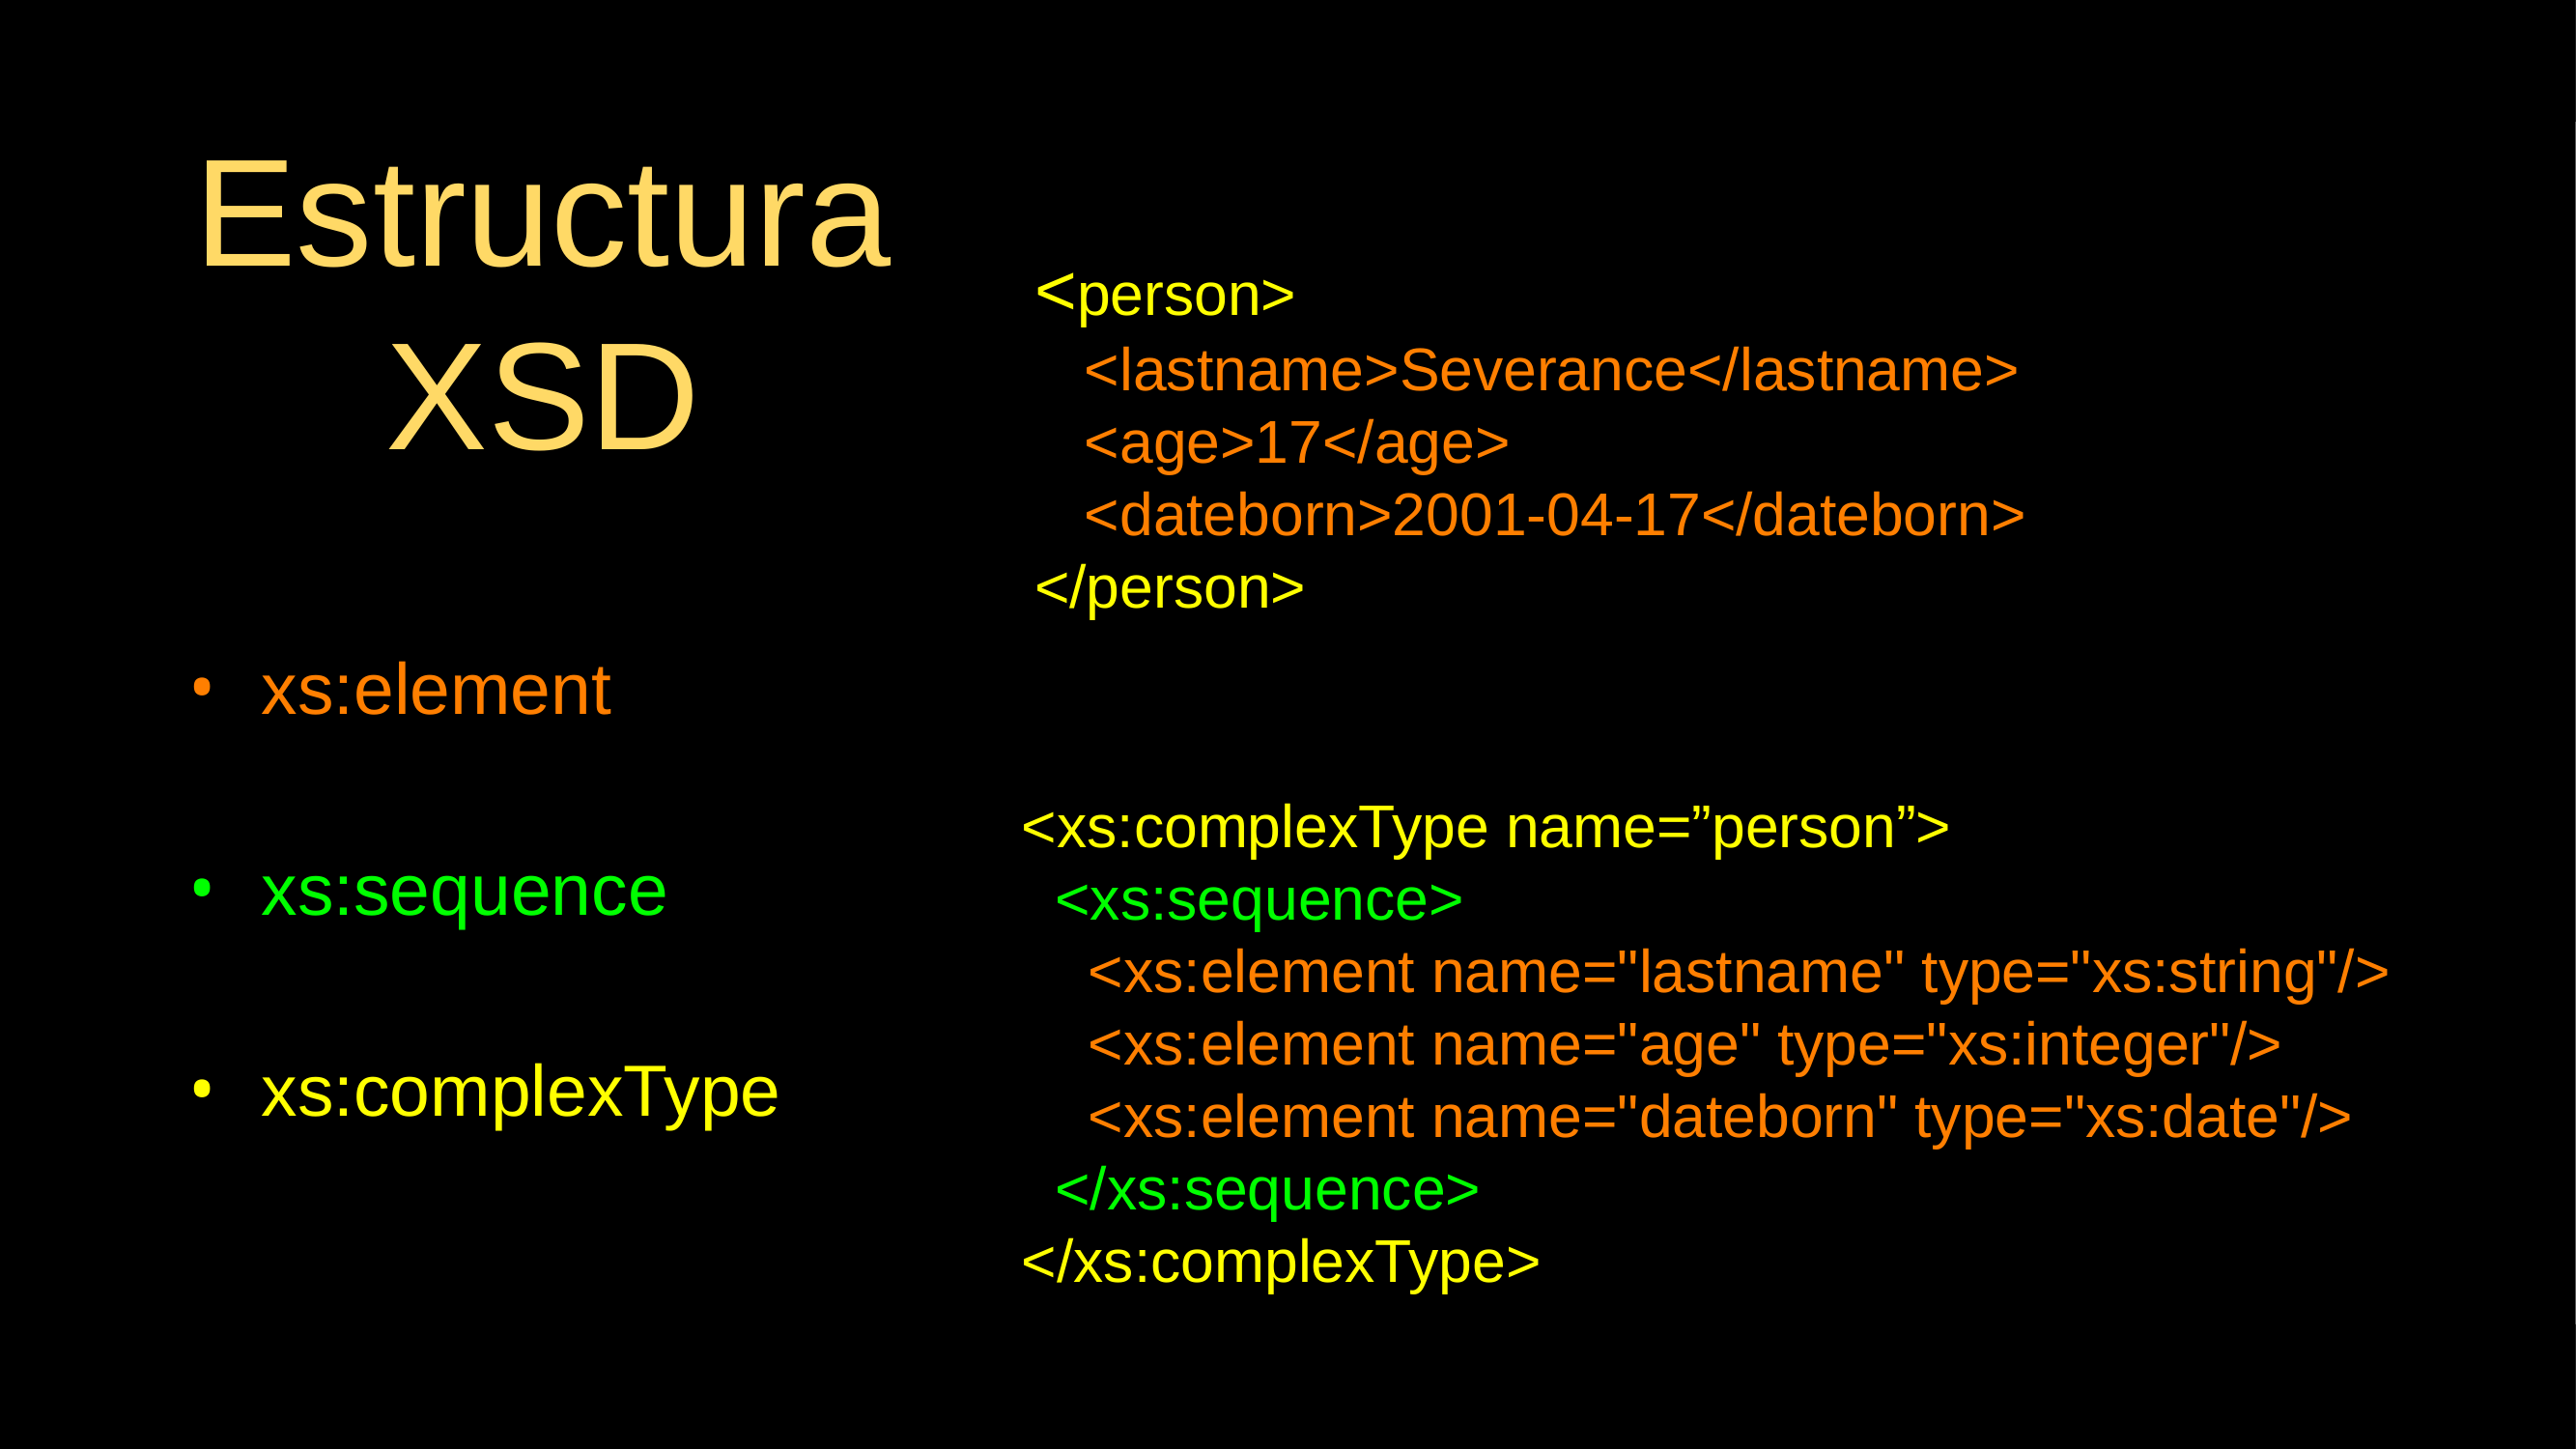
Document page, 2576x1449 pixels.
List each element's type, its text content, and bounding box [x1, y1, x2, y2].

title Estructura XSD [183, 121, 903, 412]
list xs:element xs:sequence xs:complexType [183, 412, 2391, 1317]
text_box <person> <lastname>Severance</lastname> <age>17</age> <dateborn>2001-04-17</dateborn> </person> [1034, 216, 2175, 646]
text_box <xs:complexType name=”person”> <xs:sequence> <xs:element name="lastname" type="xs:string"/> <xs:element name="age" type="xs:integer"/> <xs:element name="dateborn" type="xs:date"/> </xs:sequence> </xs:complexType> [1021, 733, 2445, 1349]
